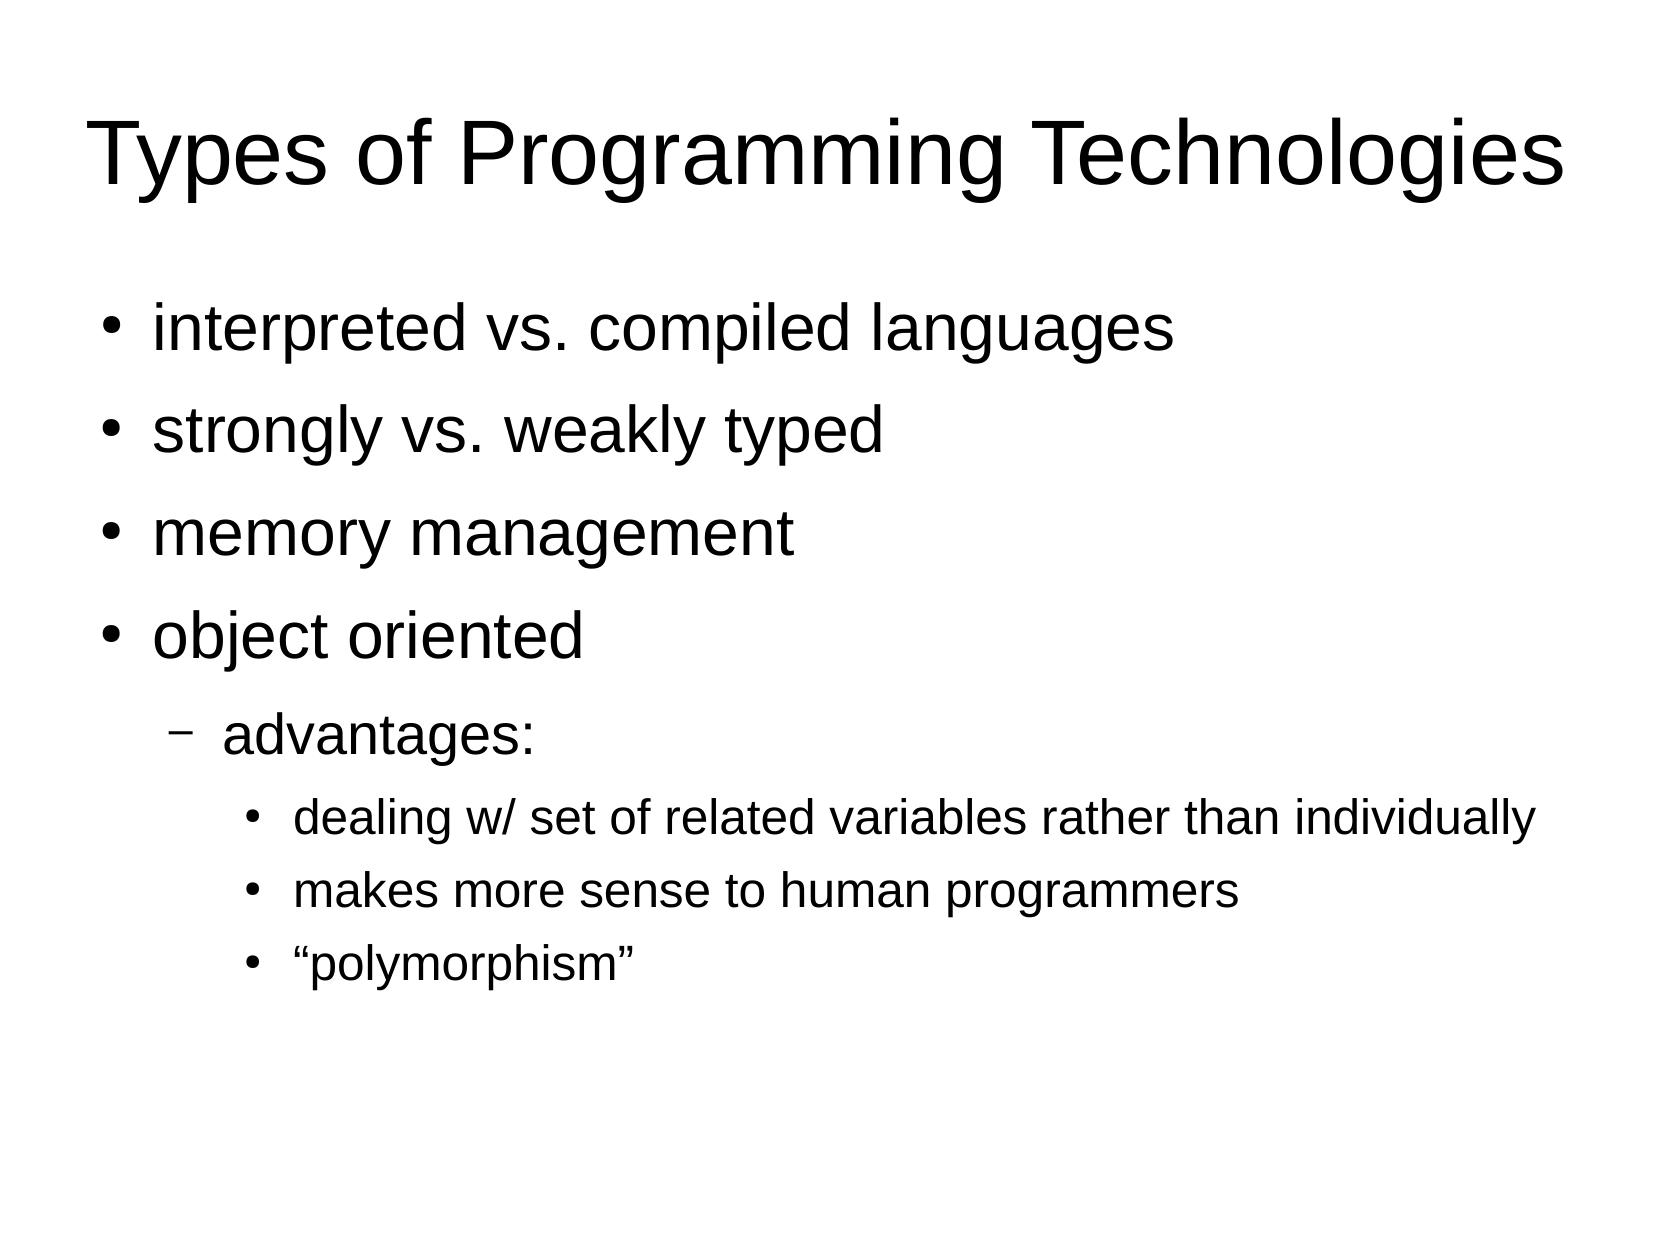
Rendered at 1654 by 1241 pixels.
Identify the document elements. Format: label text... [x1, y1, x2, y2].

title Types of Programming Technologies [82, 49, 1571, 257]
list interpreted vs. compiled languages strongly vs. weakly typed memory management object oriented advantages: dealing w/ set of related variables rather than individually makes more sense to human programmers “polymorphism” [82, 290, 1538, 1010]
